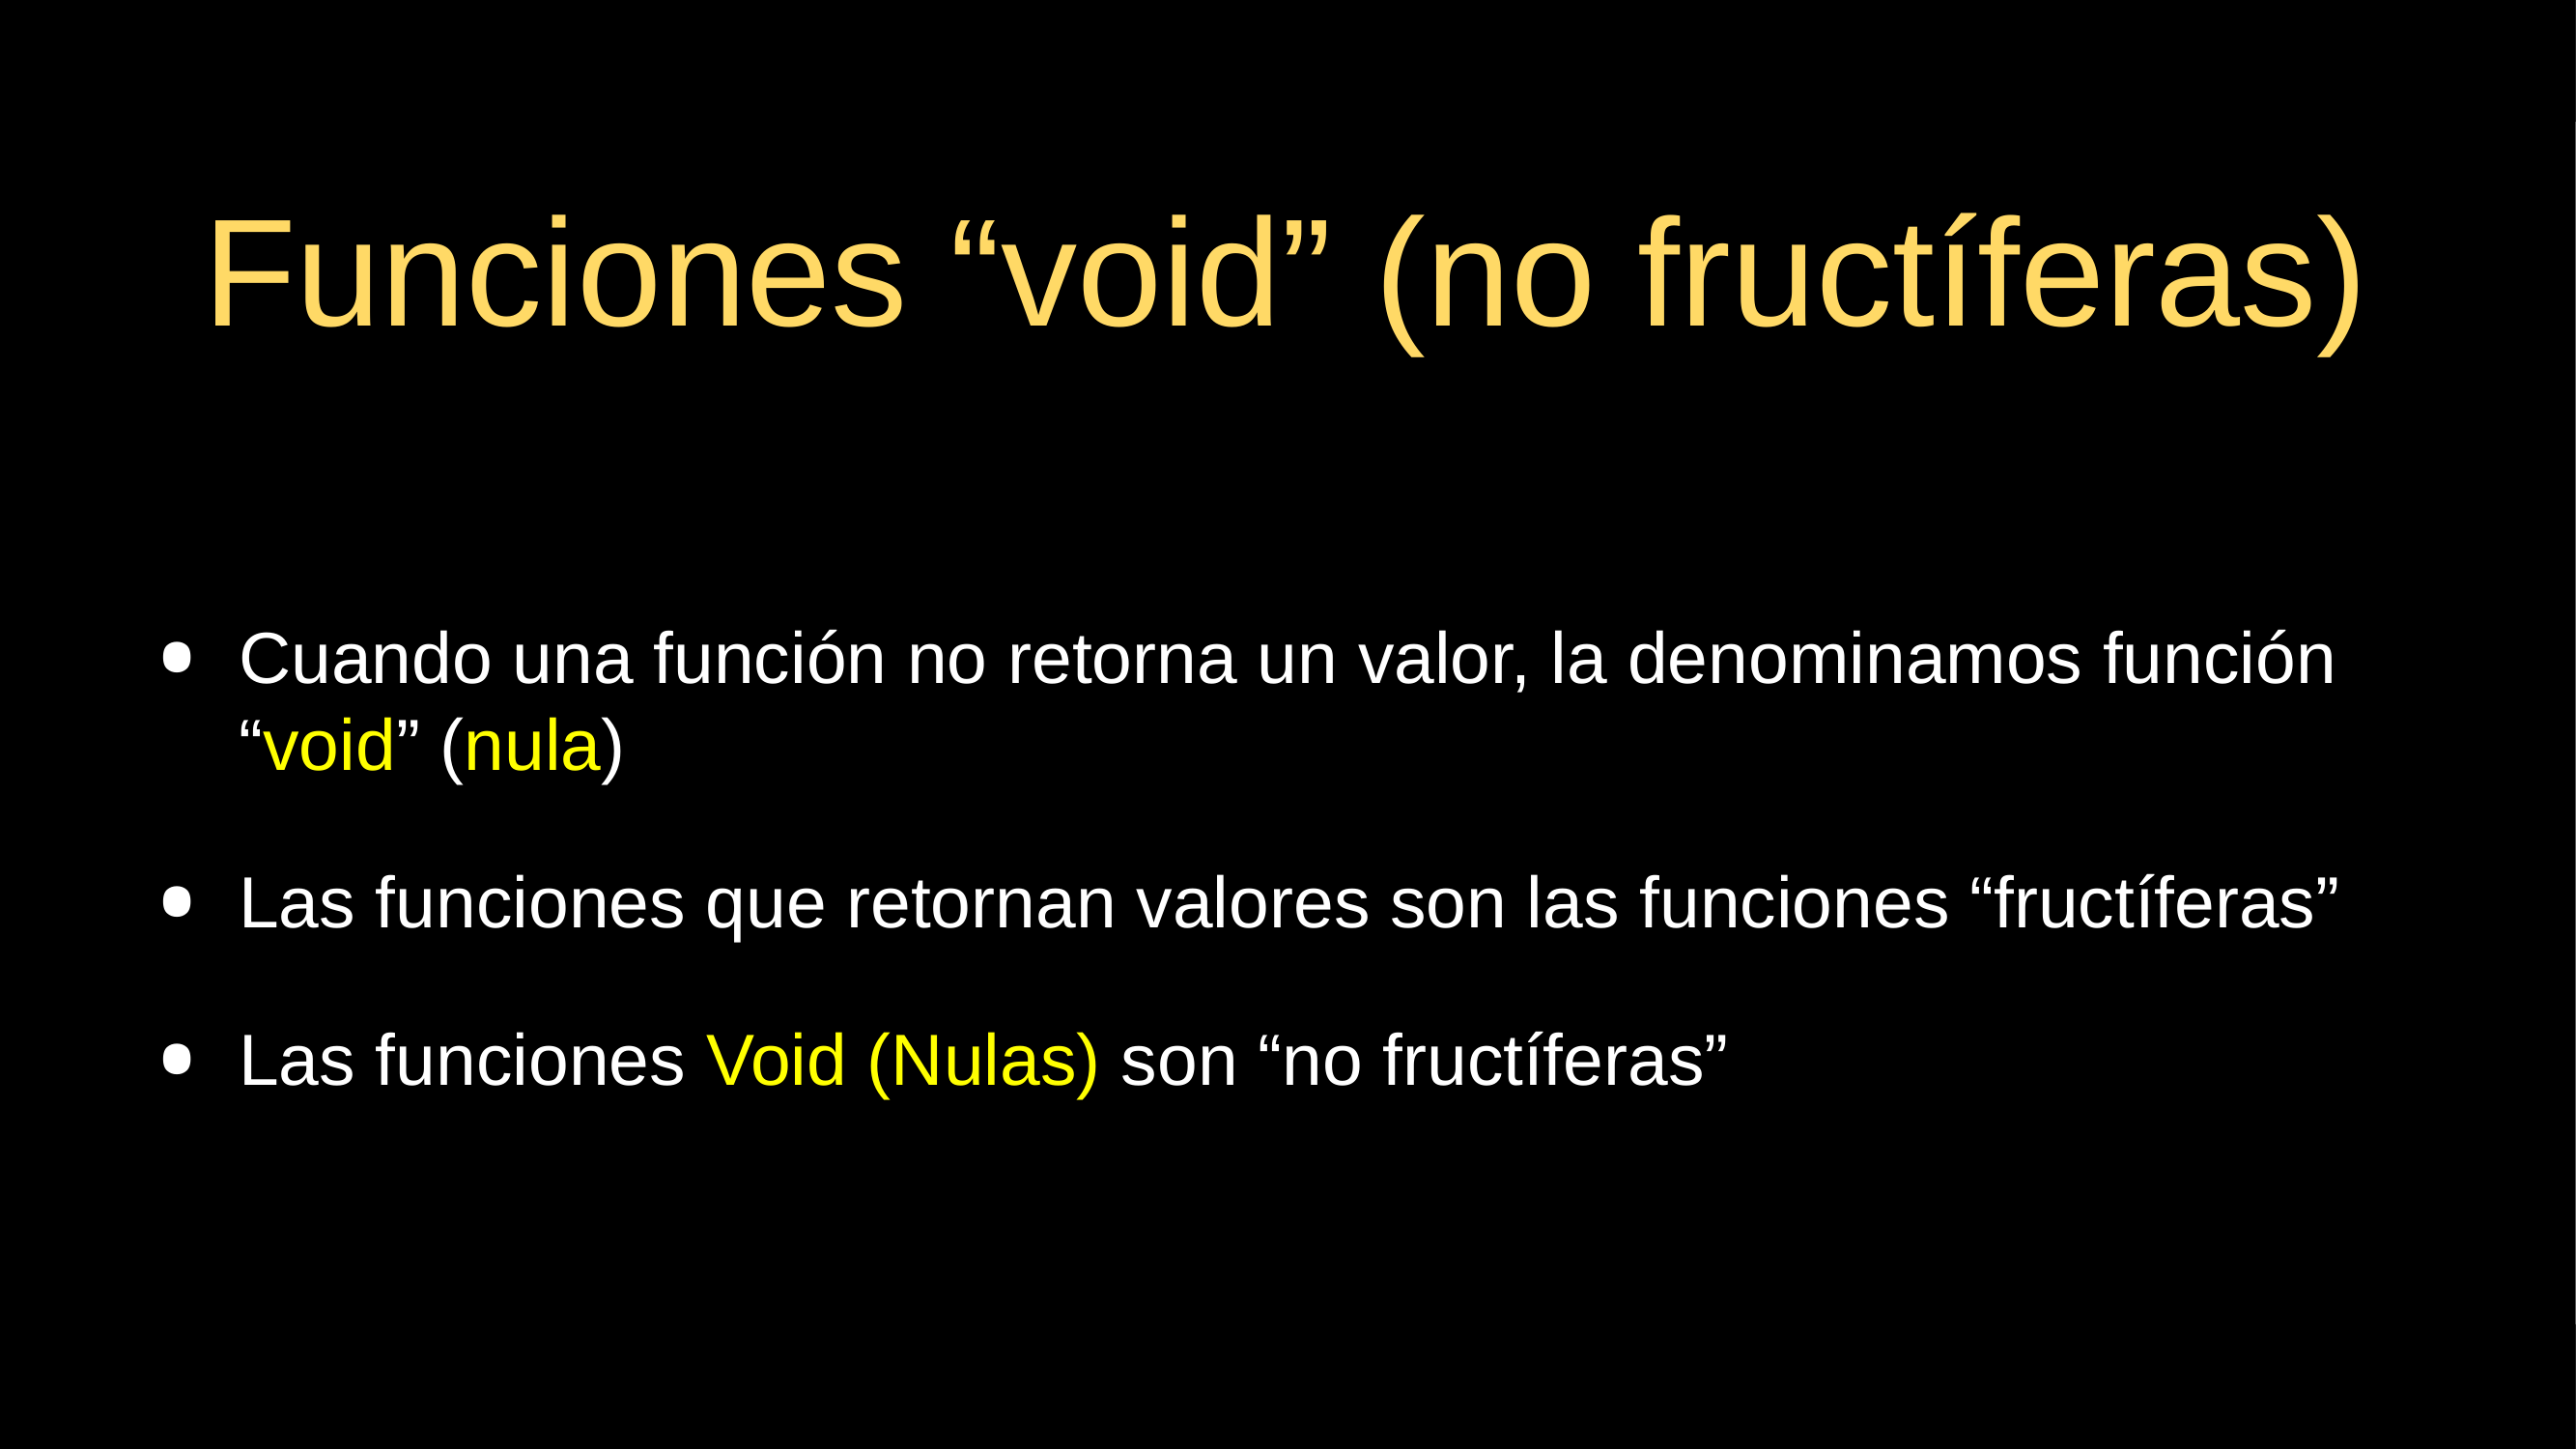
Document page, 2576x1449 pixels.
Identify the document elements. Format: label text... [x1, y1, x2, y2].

list Cuando una función no retorna un valor, la denominamos función “void” (nula) Las funciones que retornan valores son las funciones “fructíferas” Las funciones Void (Nulas) son “no fructíferas” [114, 387, 2433, 1323]
title Funciones “void” (no fructíferas) [183, 127, 2391, 387]
